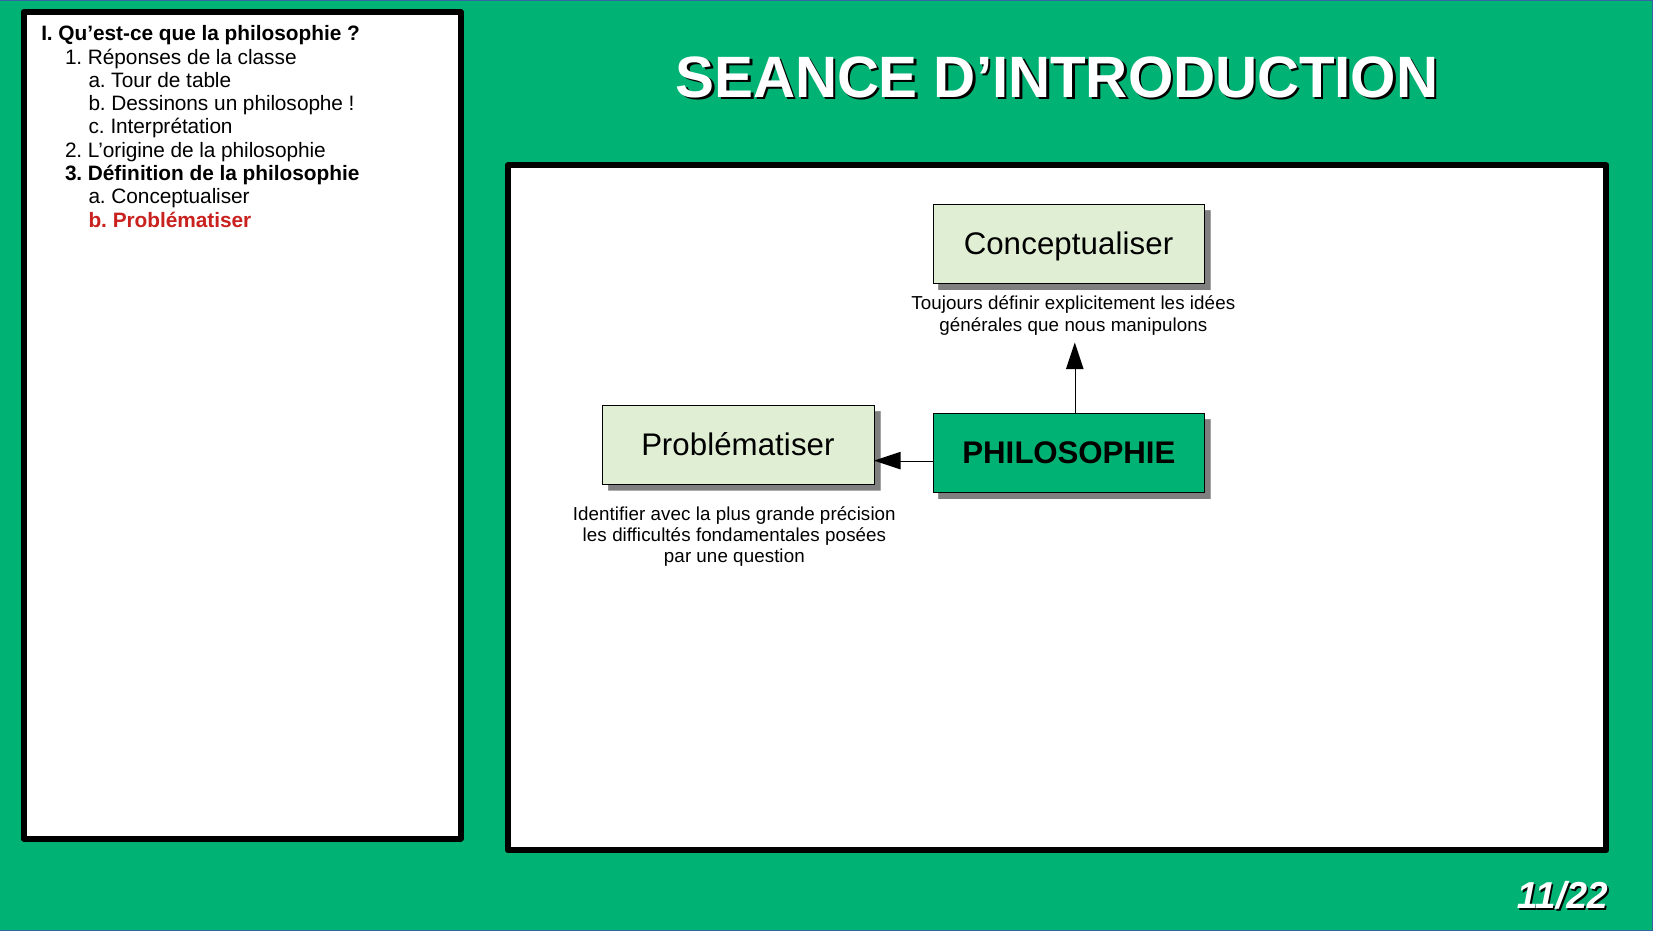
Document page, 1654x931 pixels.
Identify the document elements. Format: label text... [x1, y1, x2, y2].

text_box <numéro>/22 [1464, 867, 1623, 931]
text_box I. Qu’est-ce que la philosophie ? 1. Réponses de la classe a. Tour de table b. Dessinons un philosophe ! c. Interprétation 2. L’origine de la philosophie 3. Définition de la philosophie a. Conceptualiser b. Problématiser [23, 11, 461, 839]
text_box Toujours définir explicitement les idées générales que nous manipulons [896, 285, 1323, 343]
text_box PHILOSOPHIE [933, 413, 1205, 493]
text_box [0, 0, 1653, 931]
text_box Identifier avec la plus grande précision les difficultés fondamentales posées par une question [484, 496, 911, 574]
text_box Conceptualiser [933, 204, 1205, 284]
text_box SEANCE D’INTRODUCTION [507, 0, 1607, 154]
text_box Problématiser [602, 405, 875, 485]
